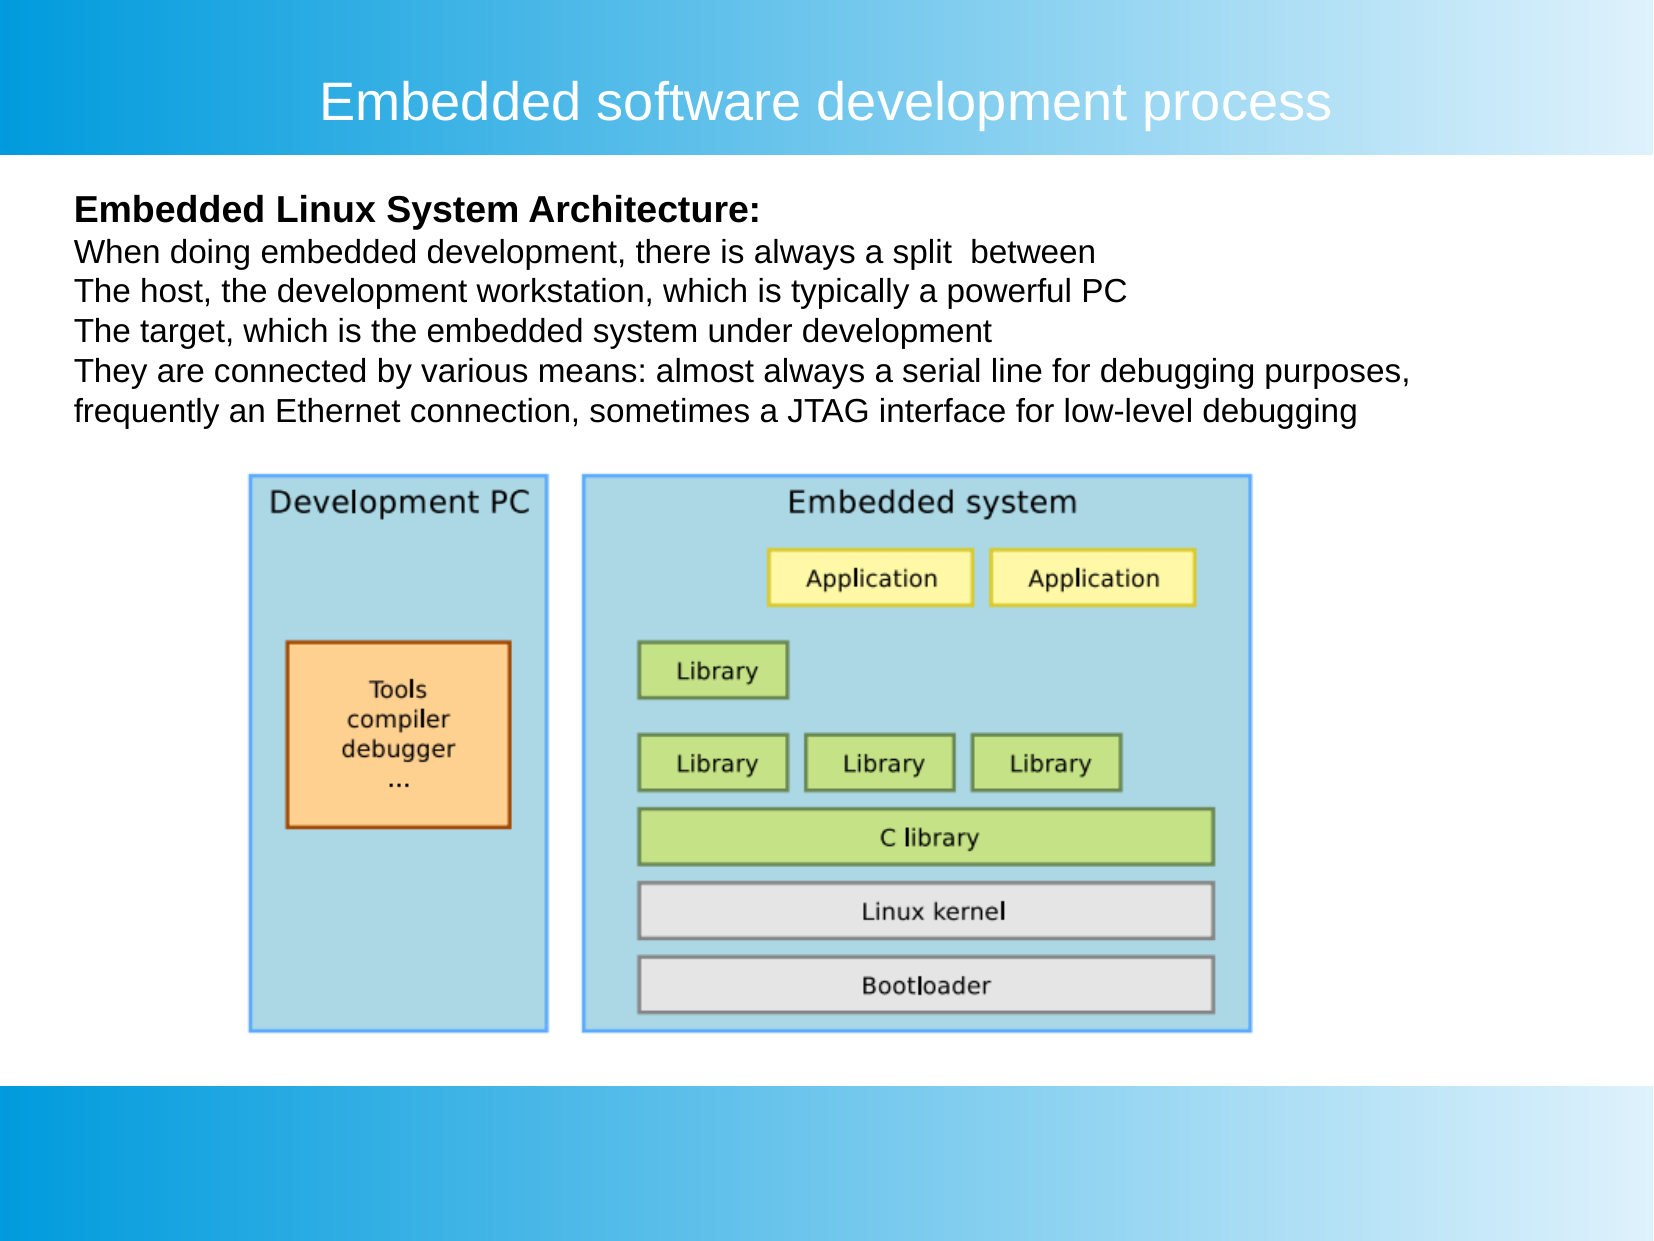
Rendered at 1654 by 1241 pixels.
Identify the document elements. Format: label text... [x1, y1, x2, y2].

picture [232, 477, 1286, 1075]
text_box Embedded Linux System Architecture: When doing embedded development, there is always a split between The host, the development workstation, which is typically a powerful PC The target, which is the embedded system under development They are connected by various means: almost always a serial line for debugging purposes, frequently an Ethernet connection, sometimes a JTAG interface for low-level debugging [58, 177, 1472, 477]
title Embedded software development process [82, 49, 1571, 155]
